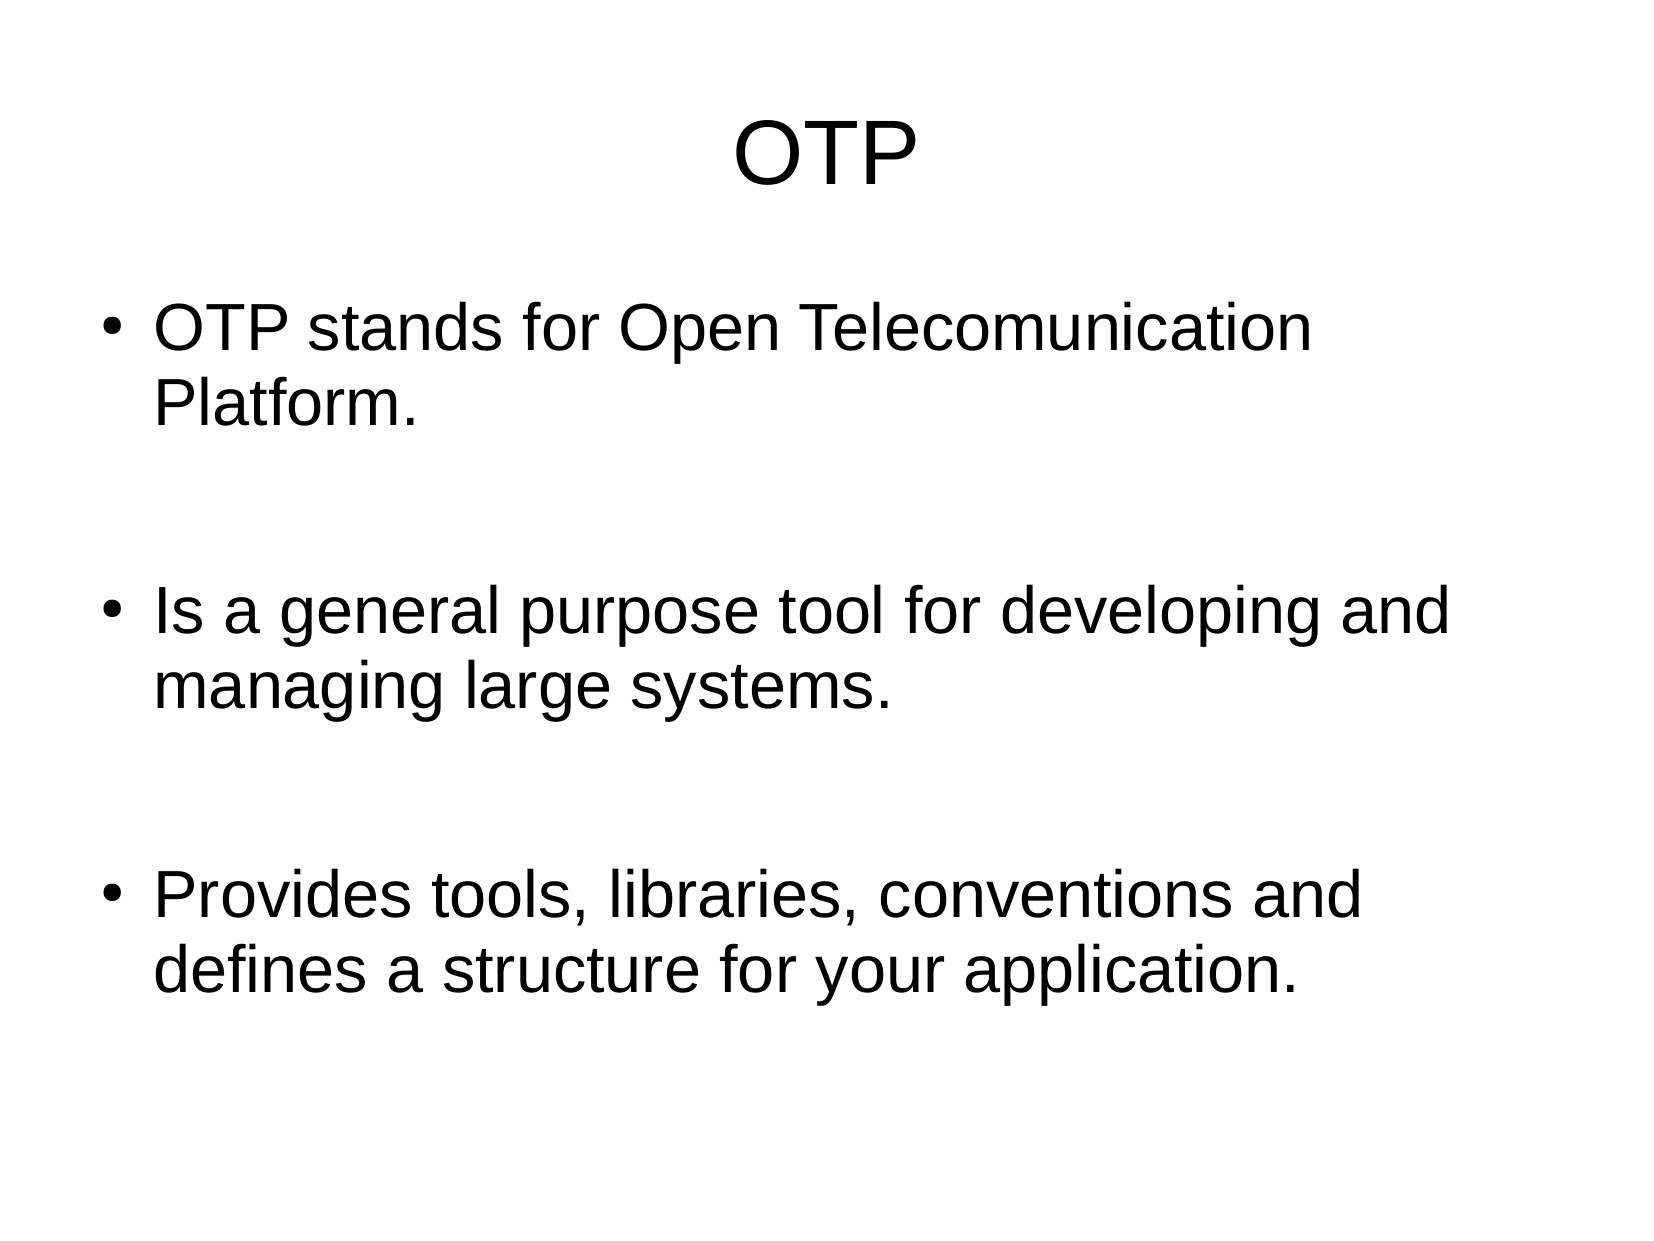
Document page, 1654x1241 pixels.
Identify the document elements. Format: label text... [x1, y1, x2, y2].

title OTP [82, 49, 1571, 257]
list OTP stands for Open Telecomunication Platform. Is a general purpose tool for developing and managing large systems. Provides tools, libraries, conventions and defines a structure for your application. [82, 290, 1571, 1010]
